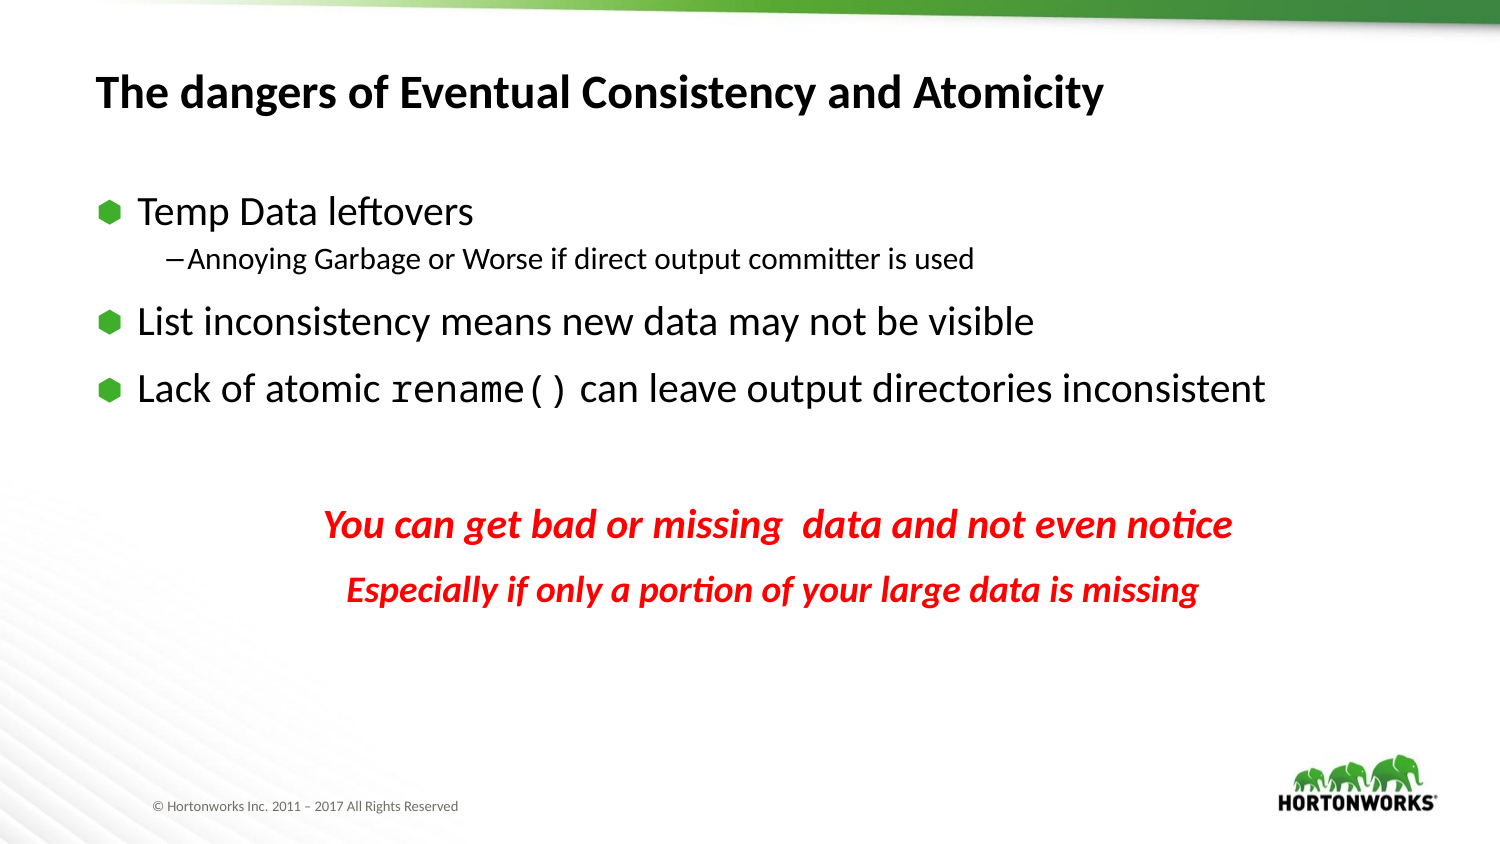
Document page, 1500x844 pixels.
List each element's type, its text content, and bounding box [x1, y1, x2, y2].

list Temp Data leftovers Annoying Garbage or Worse if direct output committer is used List inconsistency means new data may not be visible Lack of atomic rename() can leave output directories inconsistent You can get bad or missing data and not even notice Especially if only a portion of your large data is missing [86, 179, 1469, 734]
picture [0, 0, 1500, 844]
title The dangers of Eventual Consistency and Atomicity [86, 69, 1437, 119]
